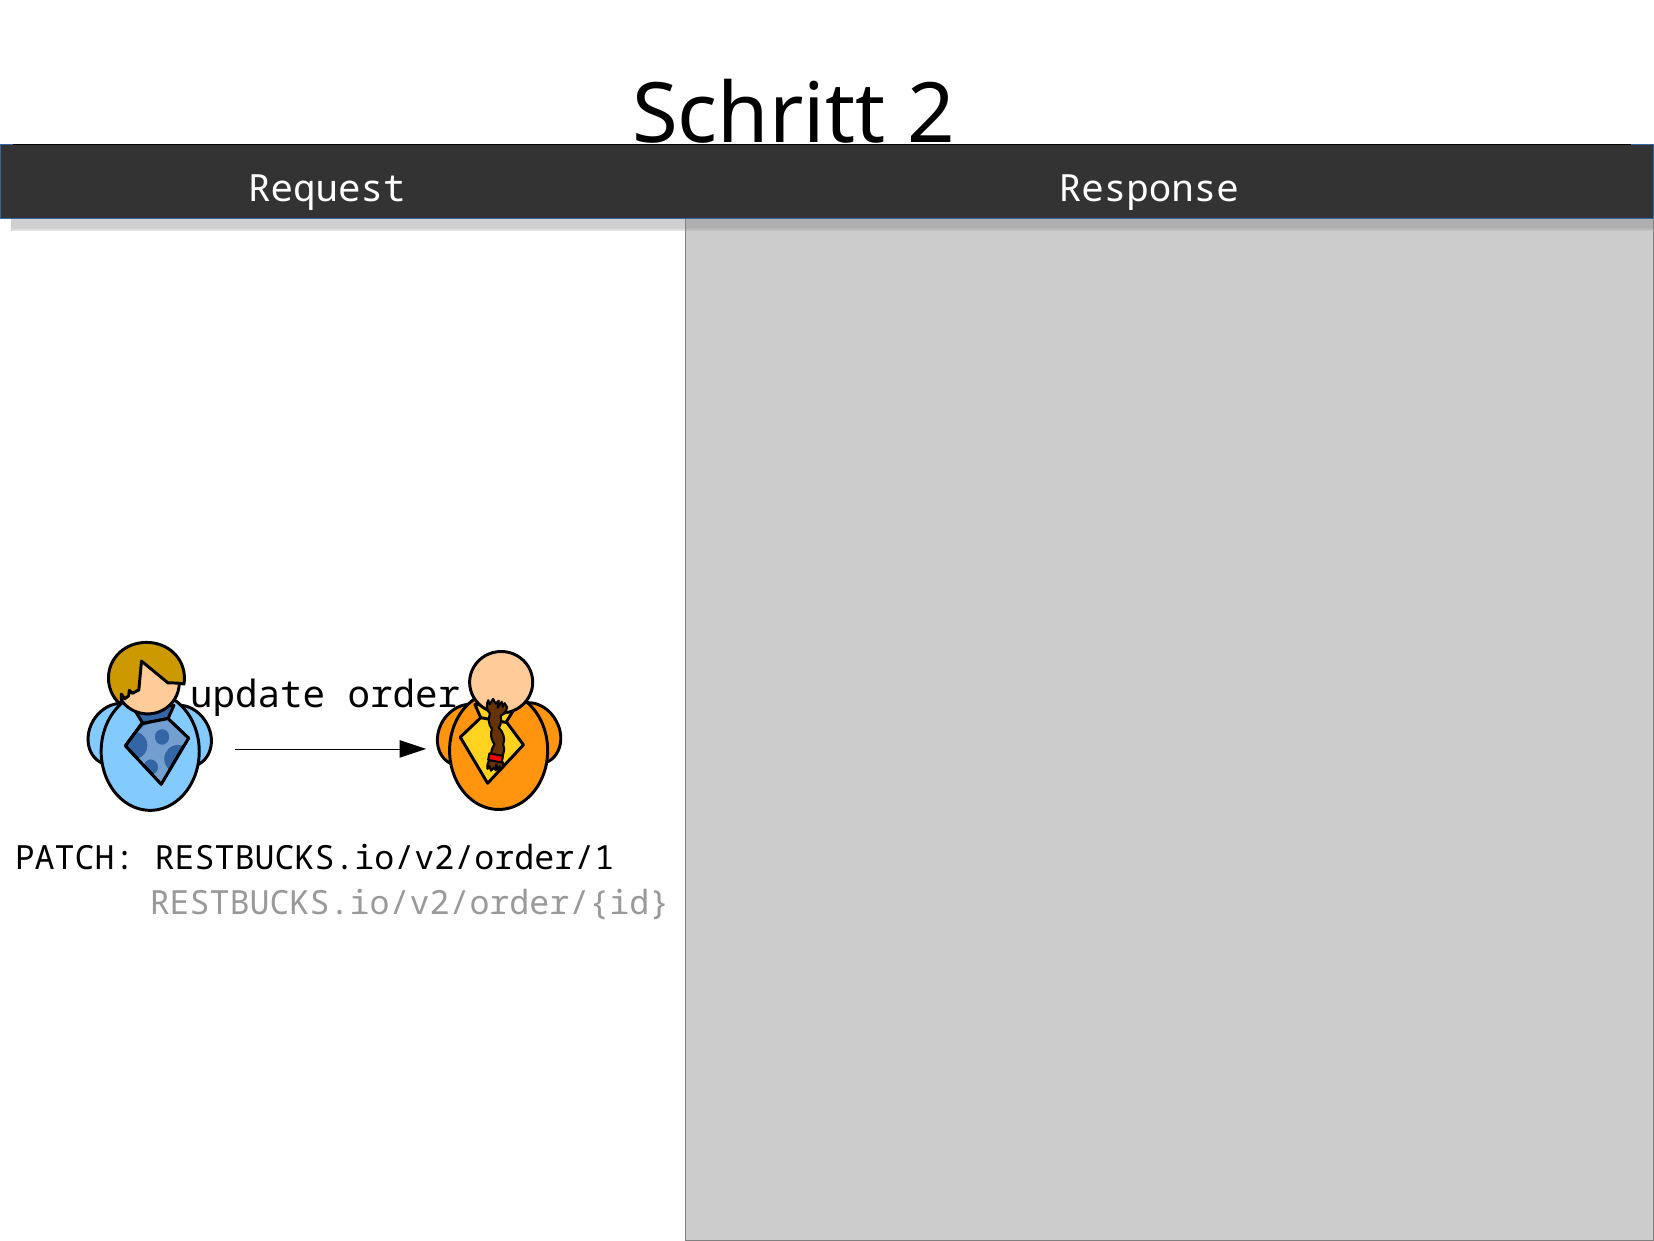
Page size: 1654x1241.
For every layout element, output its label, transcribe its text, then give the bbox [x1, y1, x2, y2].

text_box update order [175, 660, 498, 719]
text_box Schritt 2 [617, 46, 1062, 145]
text_box [88, 642, 212, 811]
text_box [437, 651, 561, 810]
text_box Request [233, 153, 421, 213]
text_box PATCH: RESTBUCKS.io/v2/order/1 RESTBUCKS.io/v2/order/{id} [0, 826, 686, 958]
text_box [0, 144, 1654, 1241]
text_box Response [1044, 153, 1254, 213]
